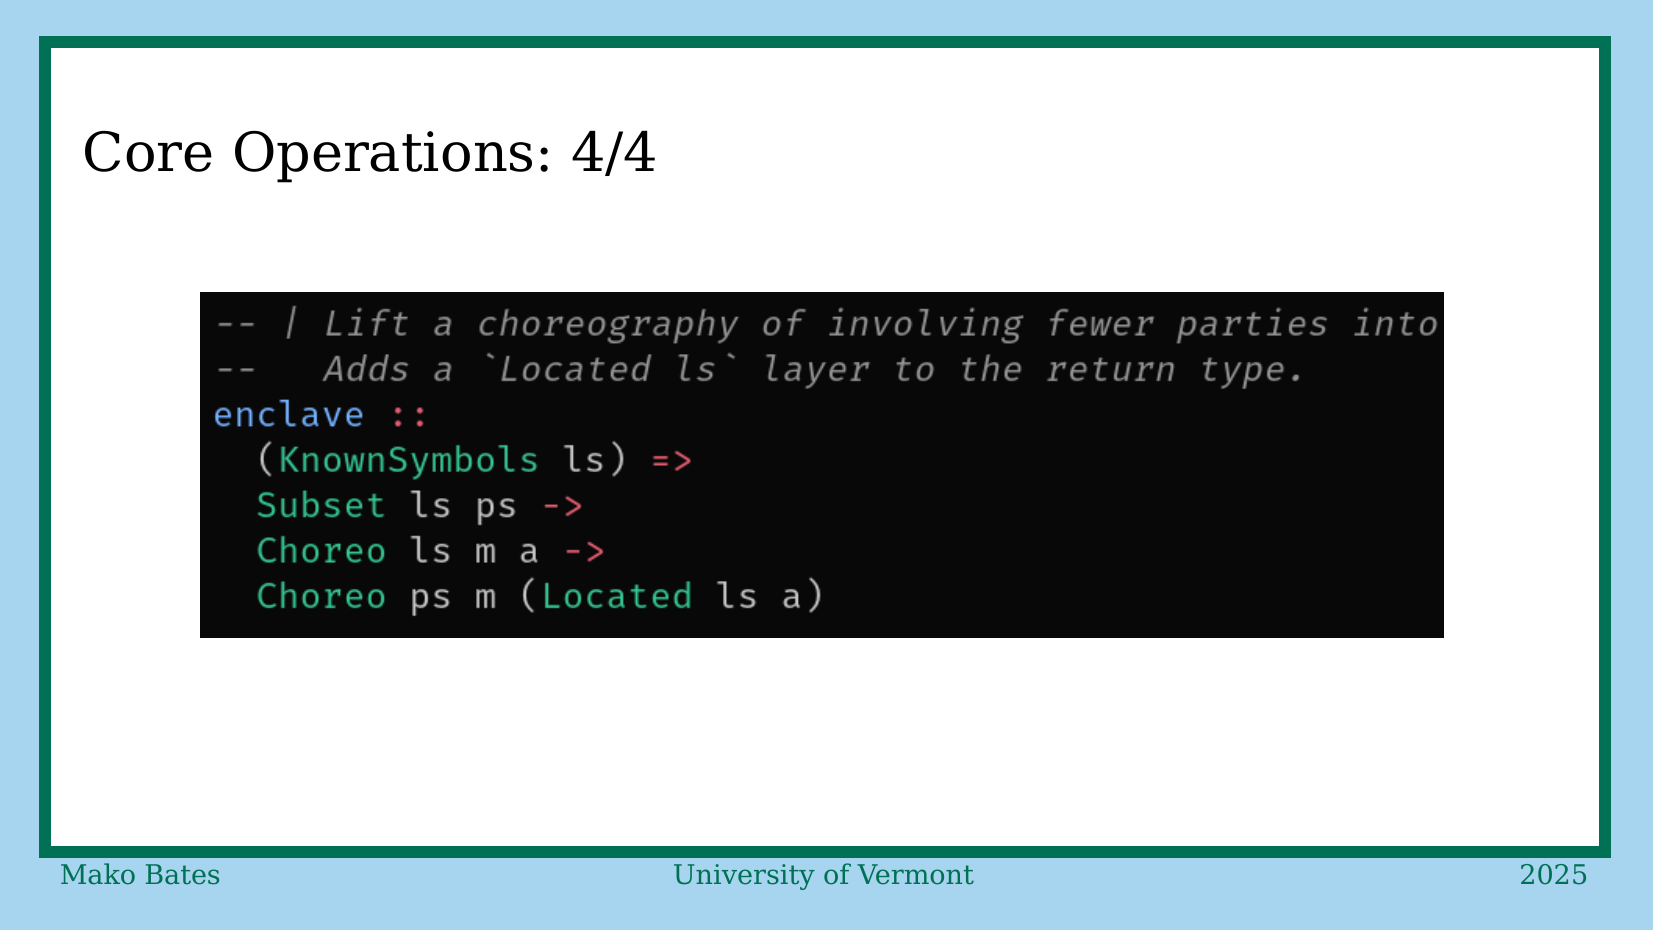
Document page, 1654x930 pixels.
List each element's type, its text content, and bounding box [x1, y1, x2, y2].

text_box [687, 864, 691, 877]
title Core Operations: 4/4 [82, 101, 1571, 205]
picture [200, 292, 1444, 638]
